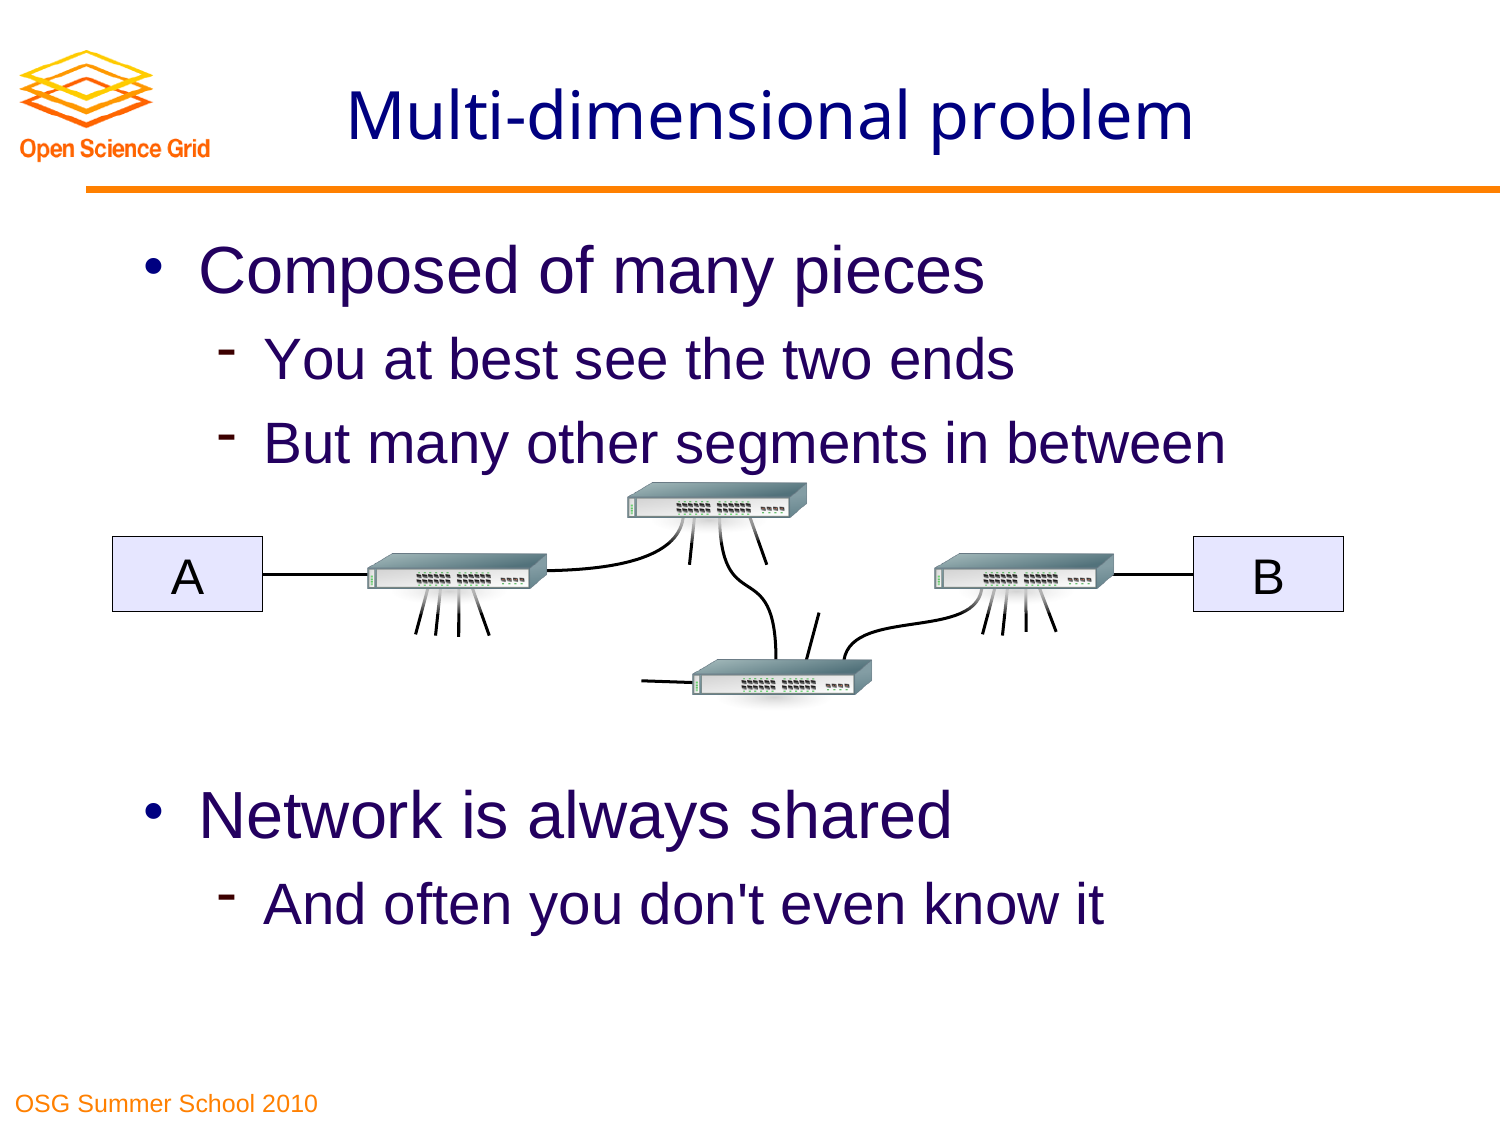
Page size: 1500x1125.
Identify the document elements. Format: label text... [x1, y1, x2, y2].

title Multi-dimensional problem [201, 18, 1342, 207]
picture [0, 27, 201, 179]
text_box A [112, 536, 127, 612]
list Composed of many pieces You at best see the two ends But many other segments in between Network is always shared And often you don't even know it [127, 218, 1403, 1017]
